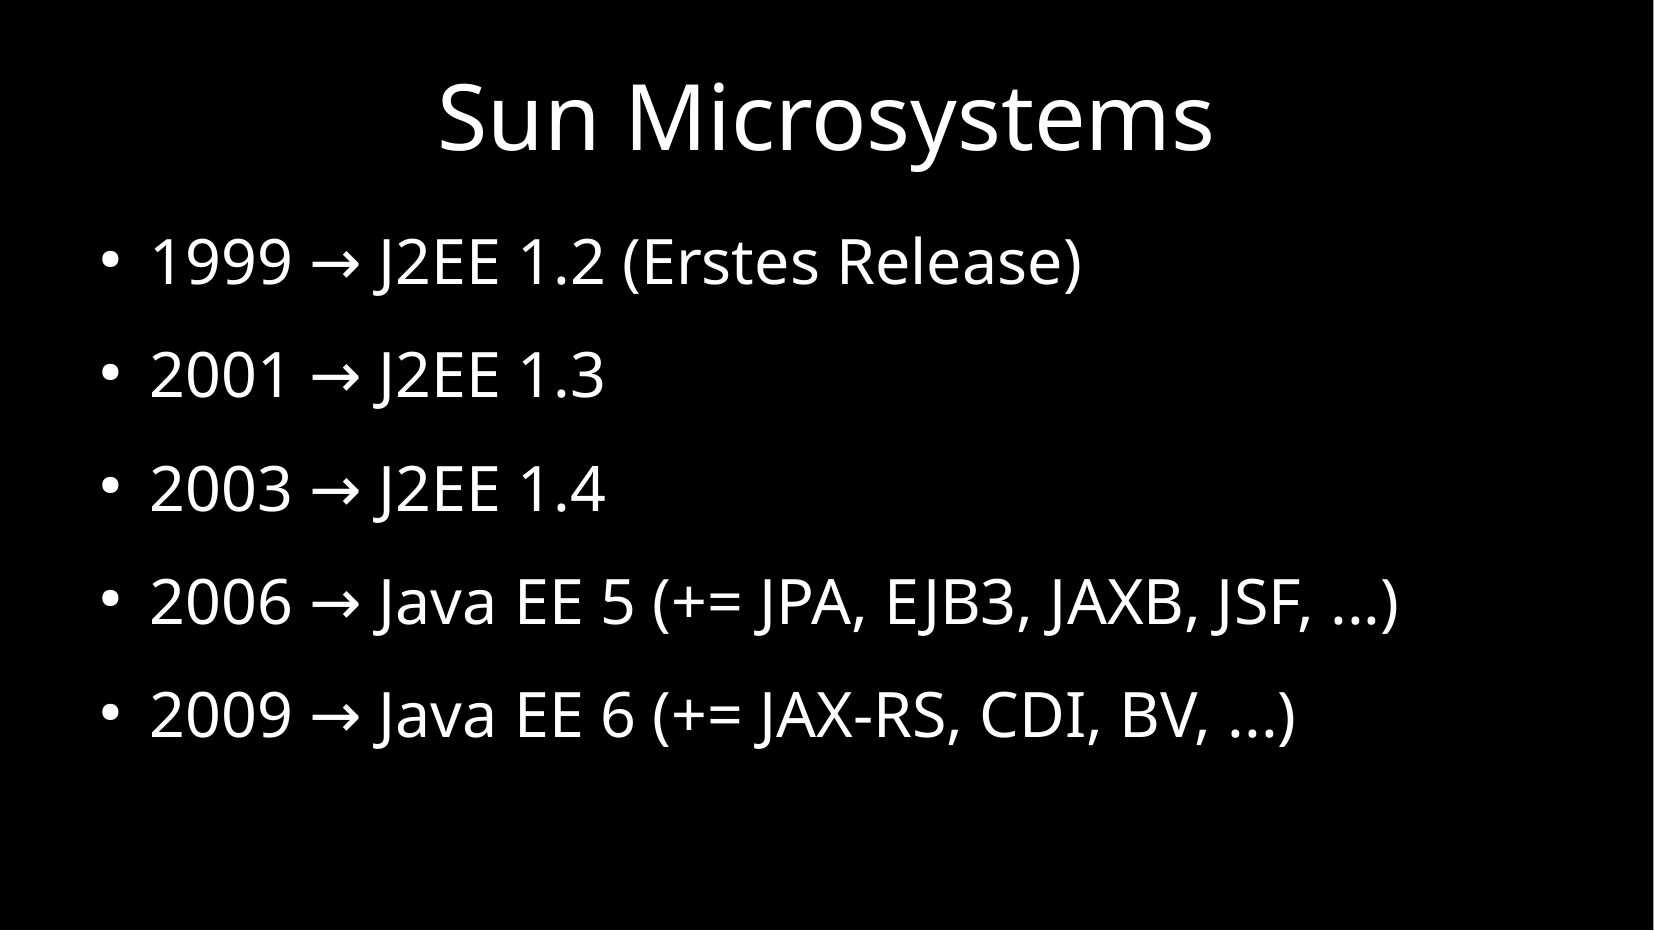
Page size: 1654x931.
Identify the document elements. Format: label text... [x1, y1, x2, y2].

title Sun Microsystems [82, 37, 1571, 193]
list 1999 → J2EE 1.2 (Erstes Release) 2001 → J2EE 1.3 2003 → J2EE 1.4 2006 → Java EE 5 (+= JPA, EJB3, JAXB, JSF, ...) 2009 → Java EE 6 (+= JAX-RS, CDI, BV, ...) [82, 217, 1571, 758]
